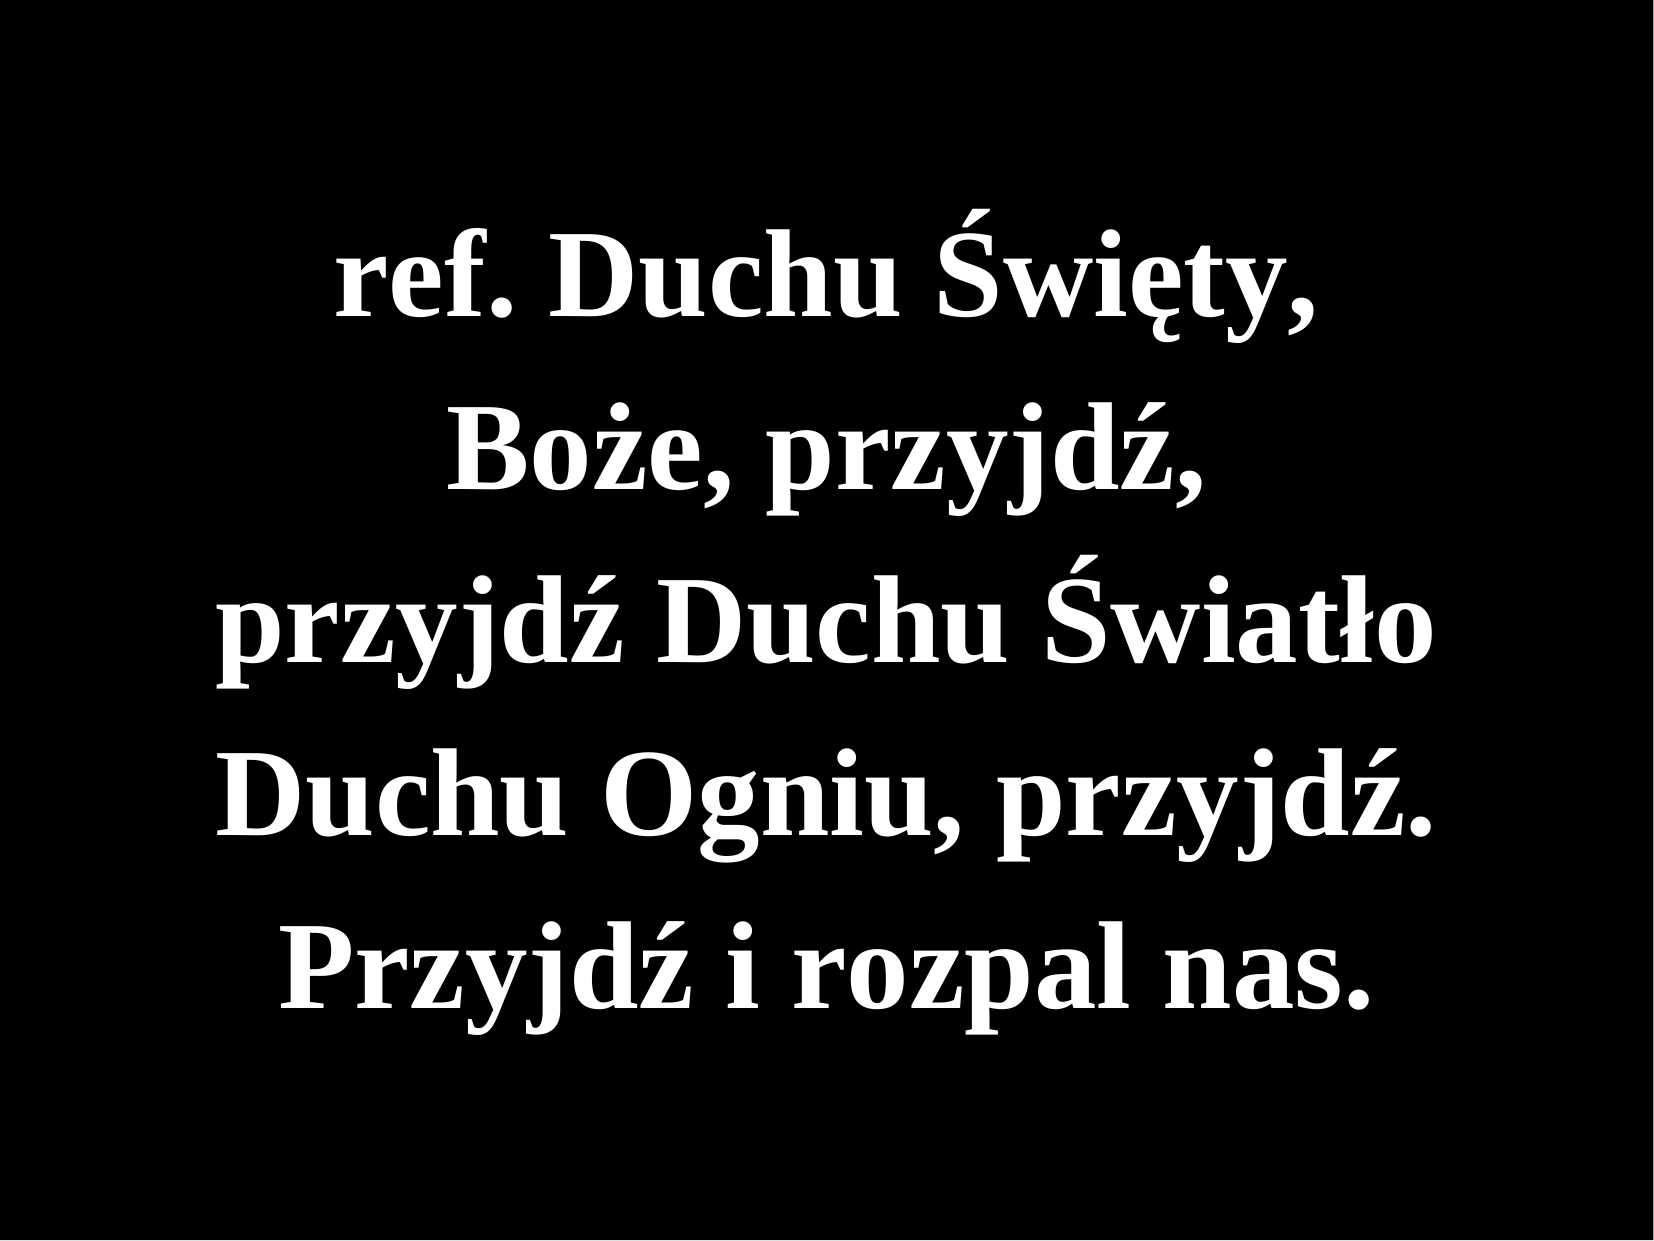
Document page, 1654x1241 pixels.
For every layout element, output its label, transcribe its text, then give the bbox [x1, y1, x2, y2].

title ref. Duchu Święty, ppp Boże, przyjdź, ppp przyjdź Duchu Światło ppp Duchu Ogniu, przyjdź. ppp Przyjdź i rozpal nas. [0, 0, 1654, 1241]
